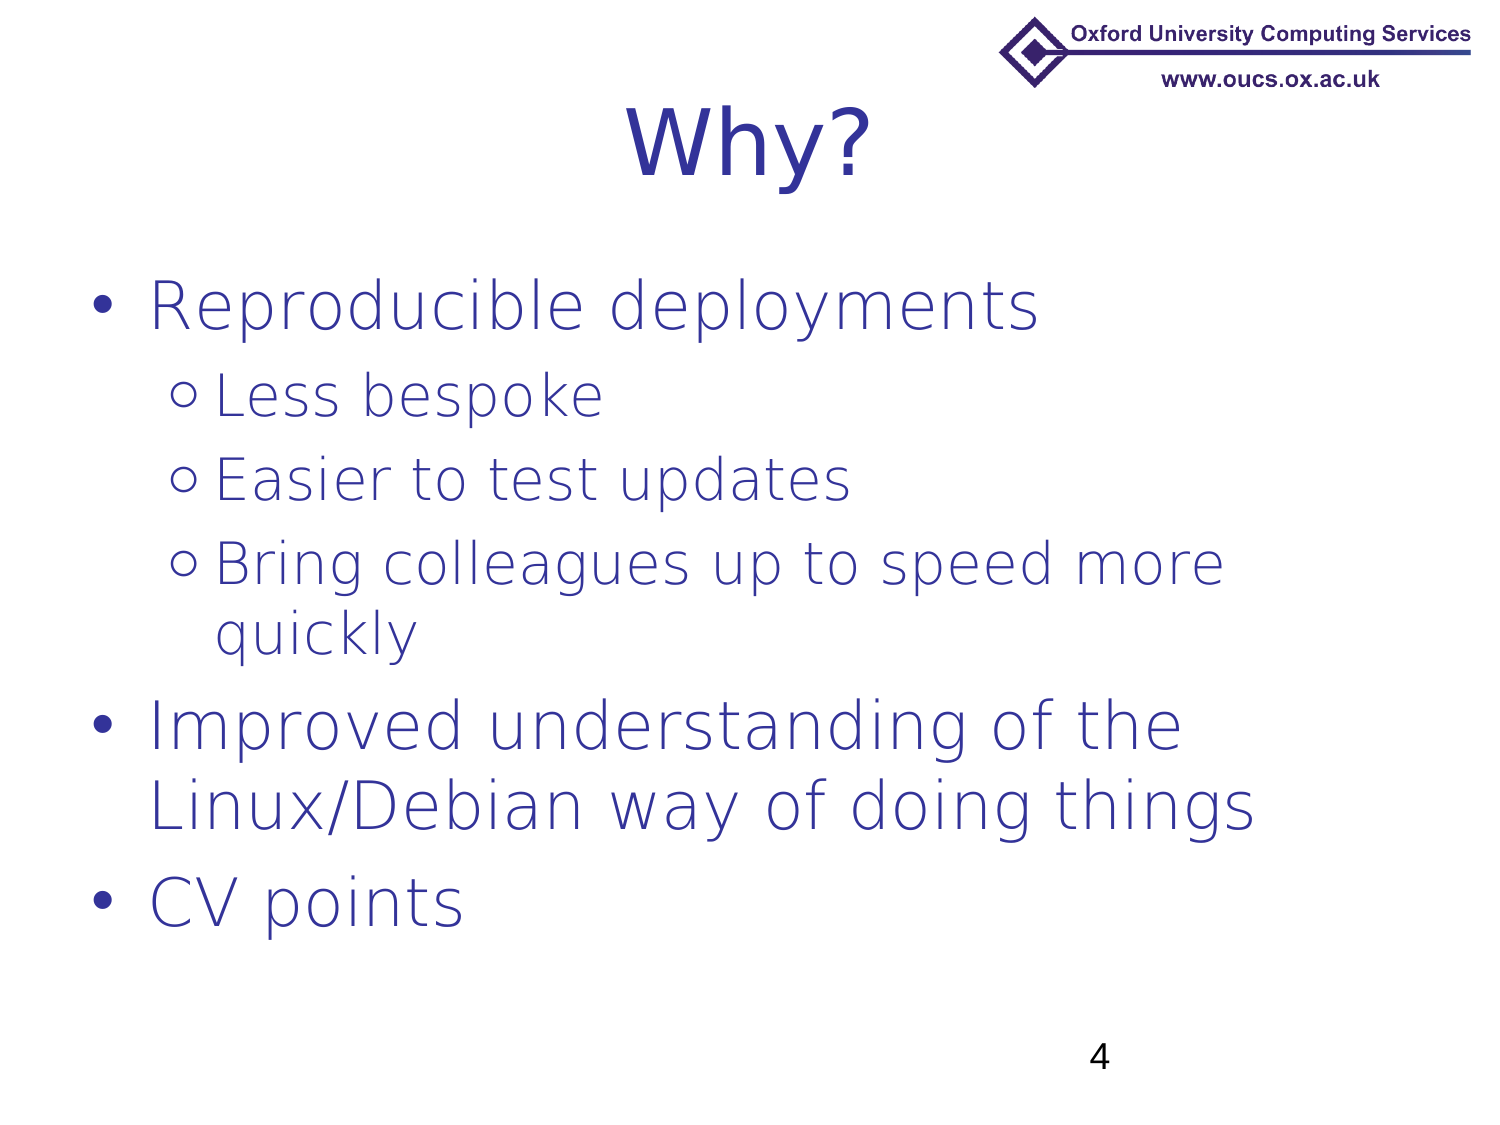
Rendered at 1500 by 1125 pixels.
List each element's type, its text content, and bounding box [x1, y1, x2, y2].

picture [998, 16, 1471, 102]
title Why? [75, 45, 1426, 233]
list Reproducible deployments Less bespoke Easier to test updates Bring colleagues up to speed more quickly Improved understanding of the Linux/Debian way of doing things CV points [76, 255, 1427, 1124]
